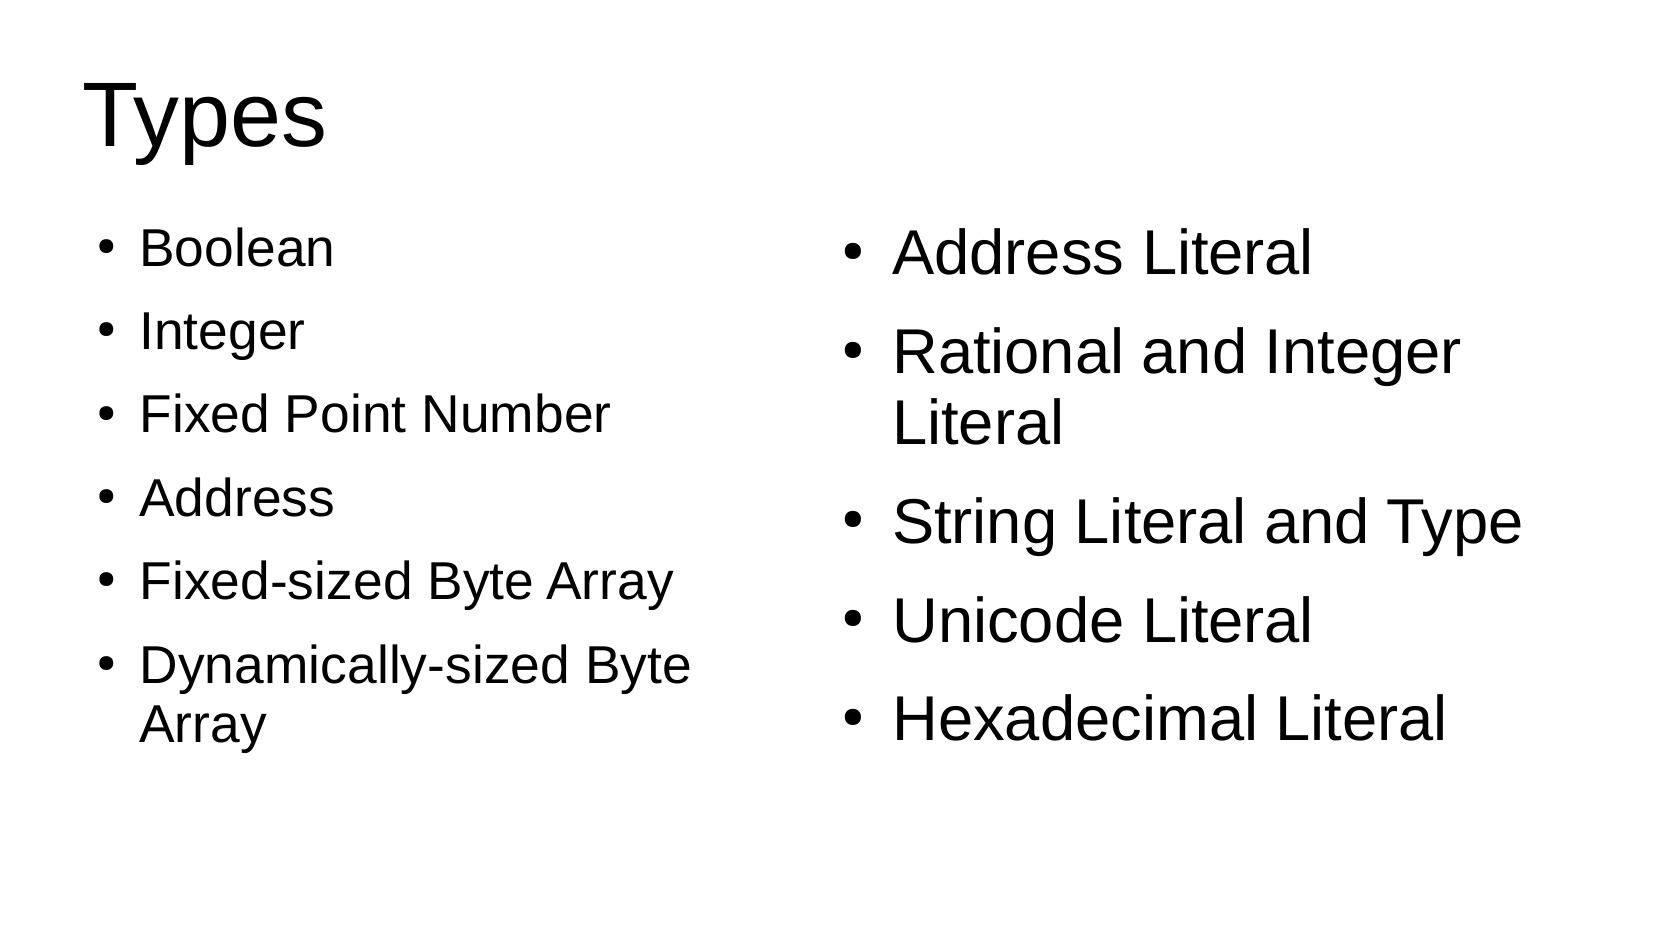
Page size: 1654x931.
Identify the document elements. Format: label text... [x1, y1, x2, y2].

title Types [82, 37, 1571, 193]
list Address Literal Rational and Integer Literal String Literal and Type Unicode Literal Hexadecimal Literal [825, 217, 1568, 758]
list Boolean Integer Fixed Point Number Address Fixed-sized Byte Array Dynamically-sized Byte Array [82, 217, 825, 758]
